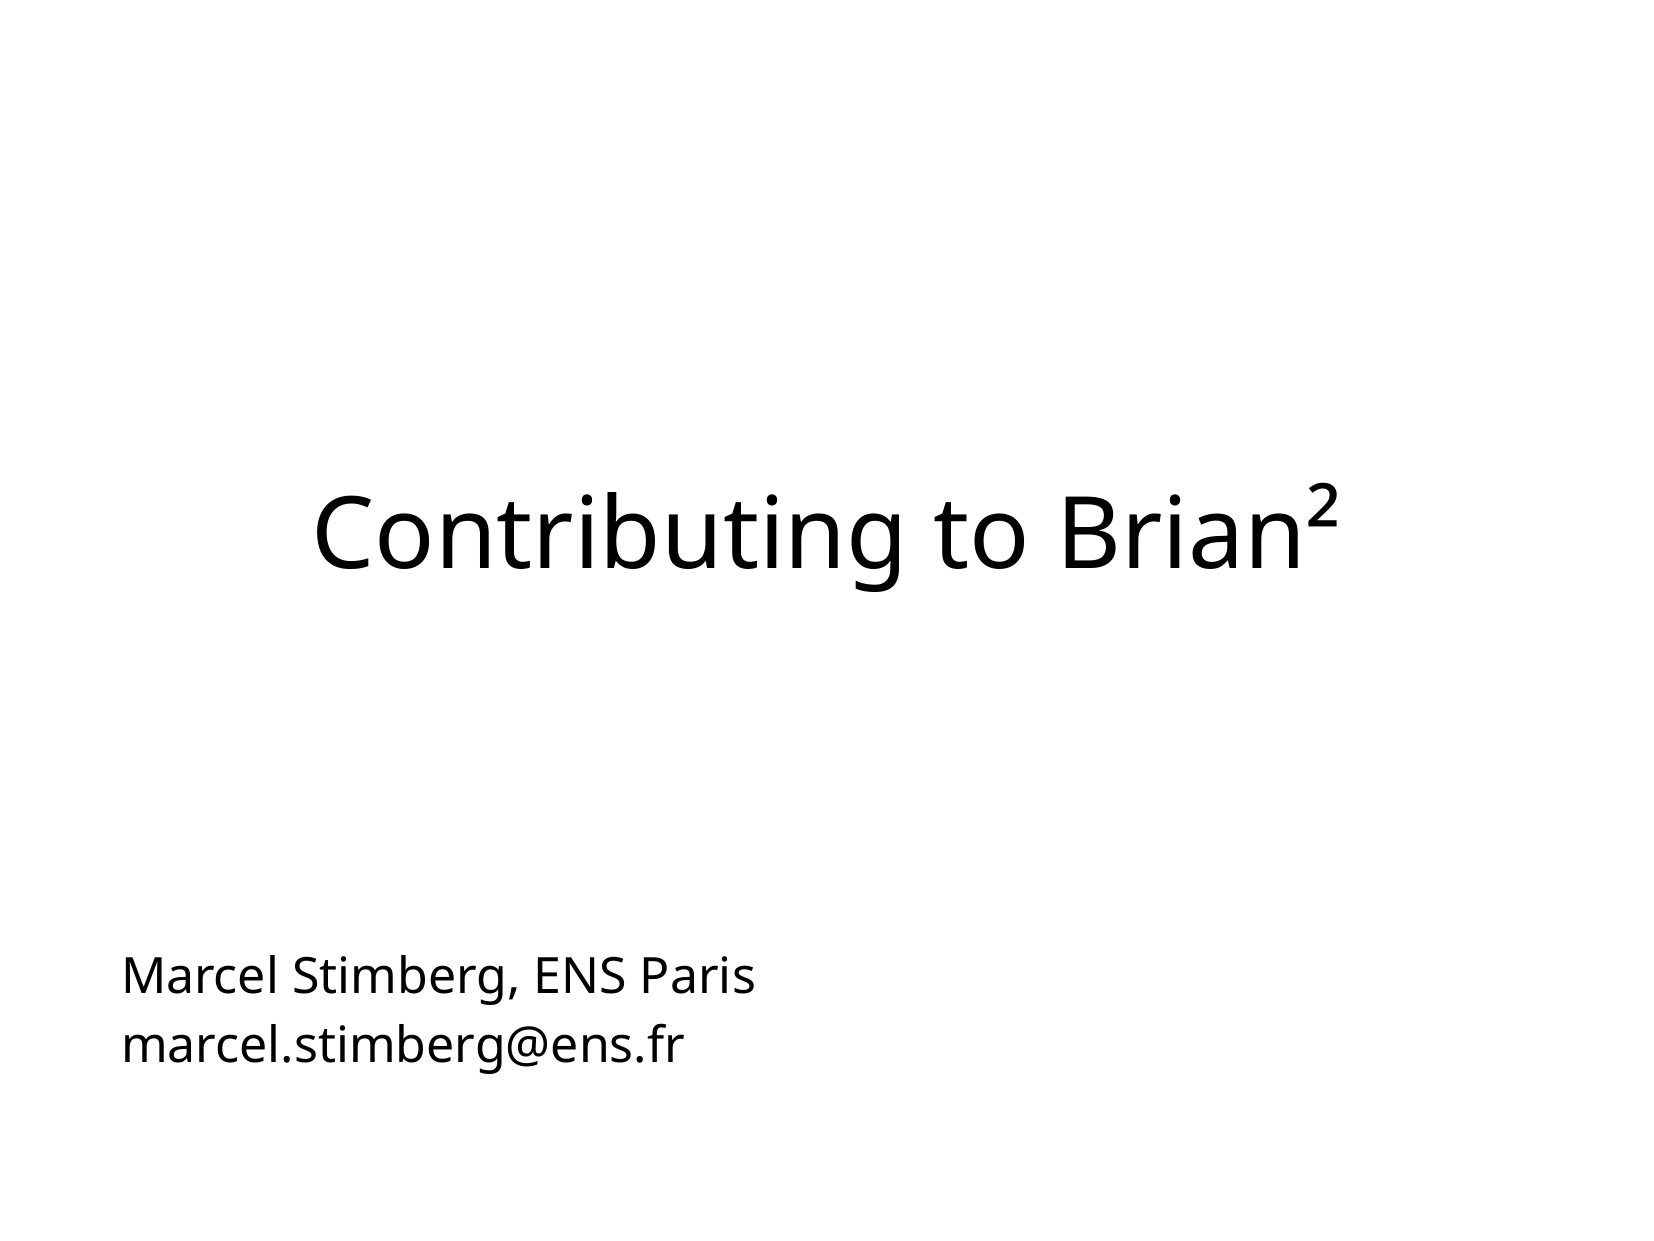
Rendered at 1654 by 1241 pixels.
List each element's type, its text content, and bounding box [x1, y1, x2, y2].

subtitle Contributing to Brian² [82, 49, 1571, 1010]
text_box Marcel Stimberg, ENS Paris marcel.stimberg@ens.fr [106, 933, 863, 1067]
